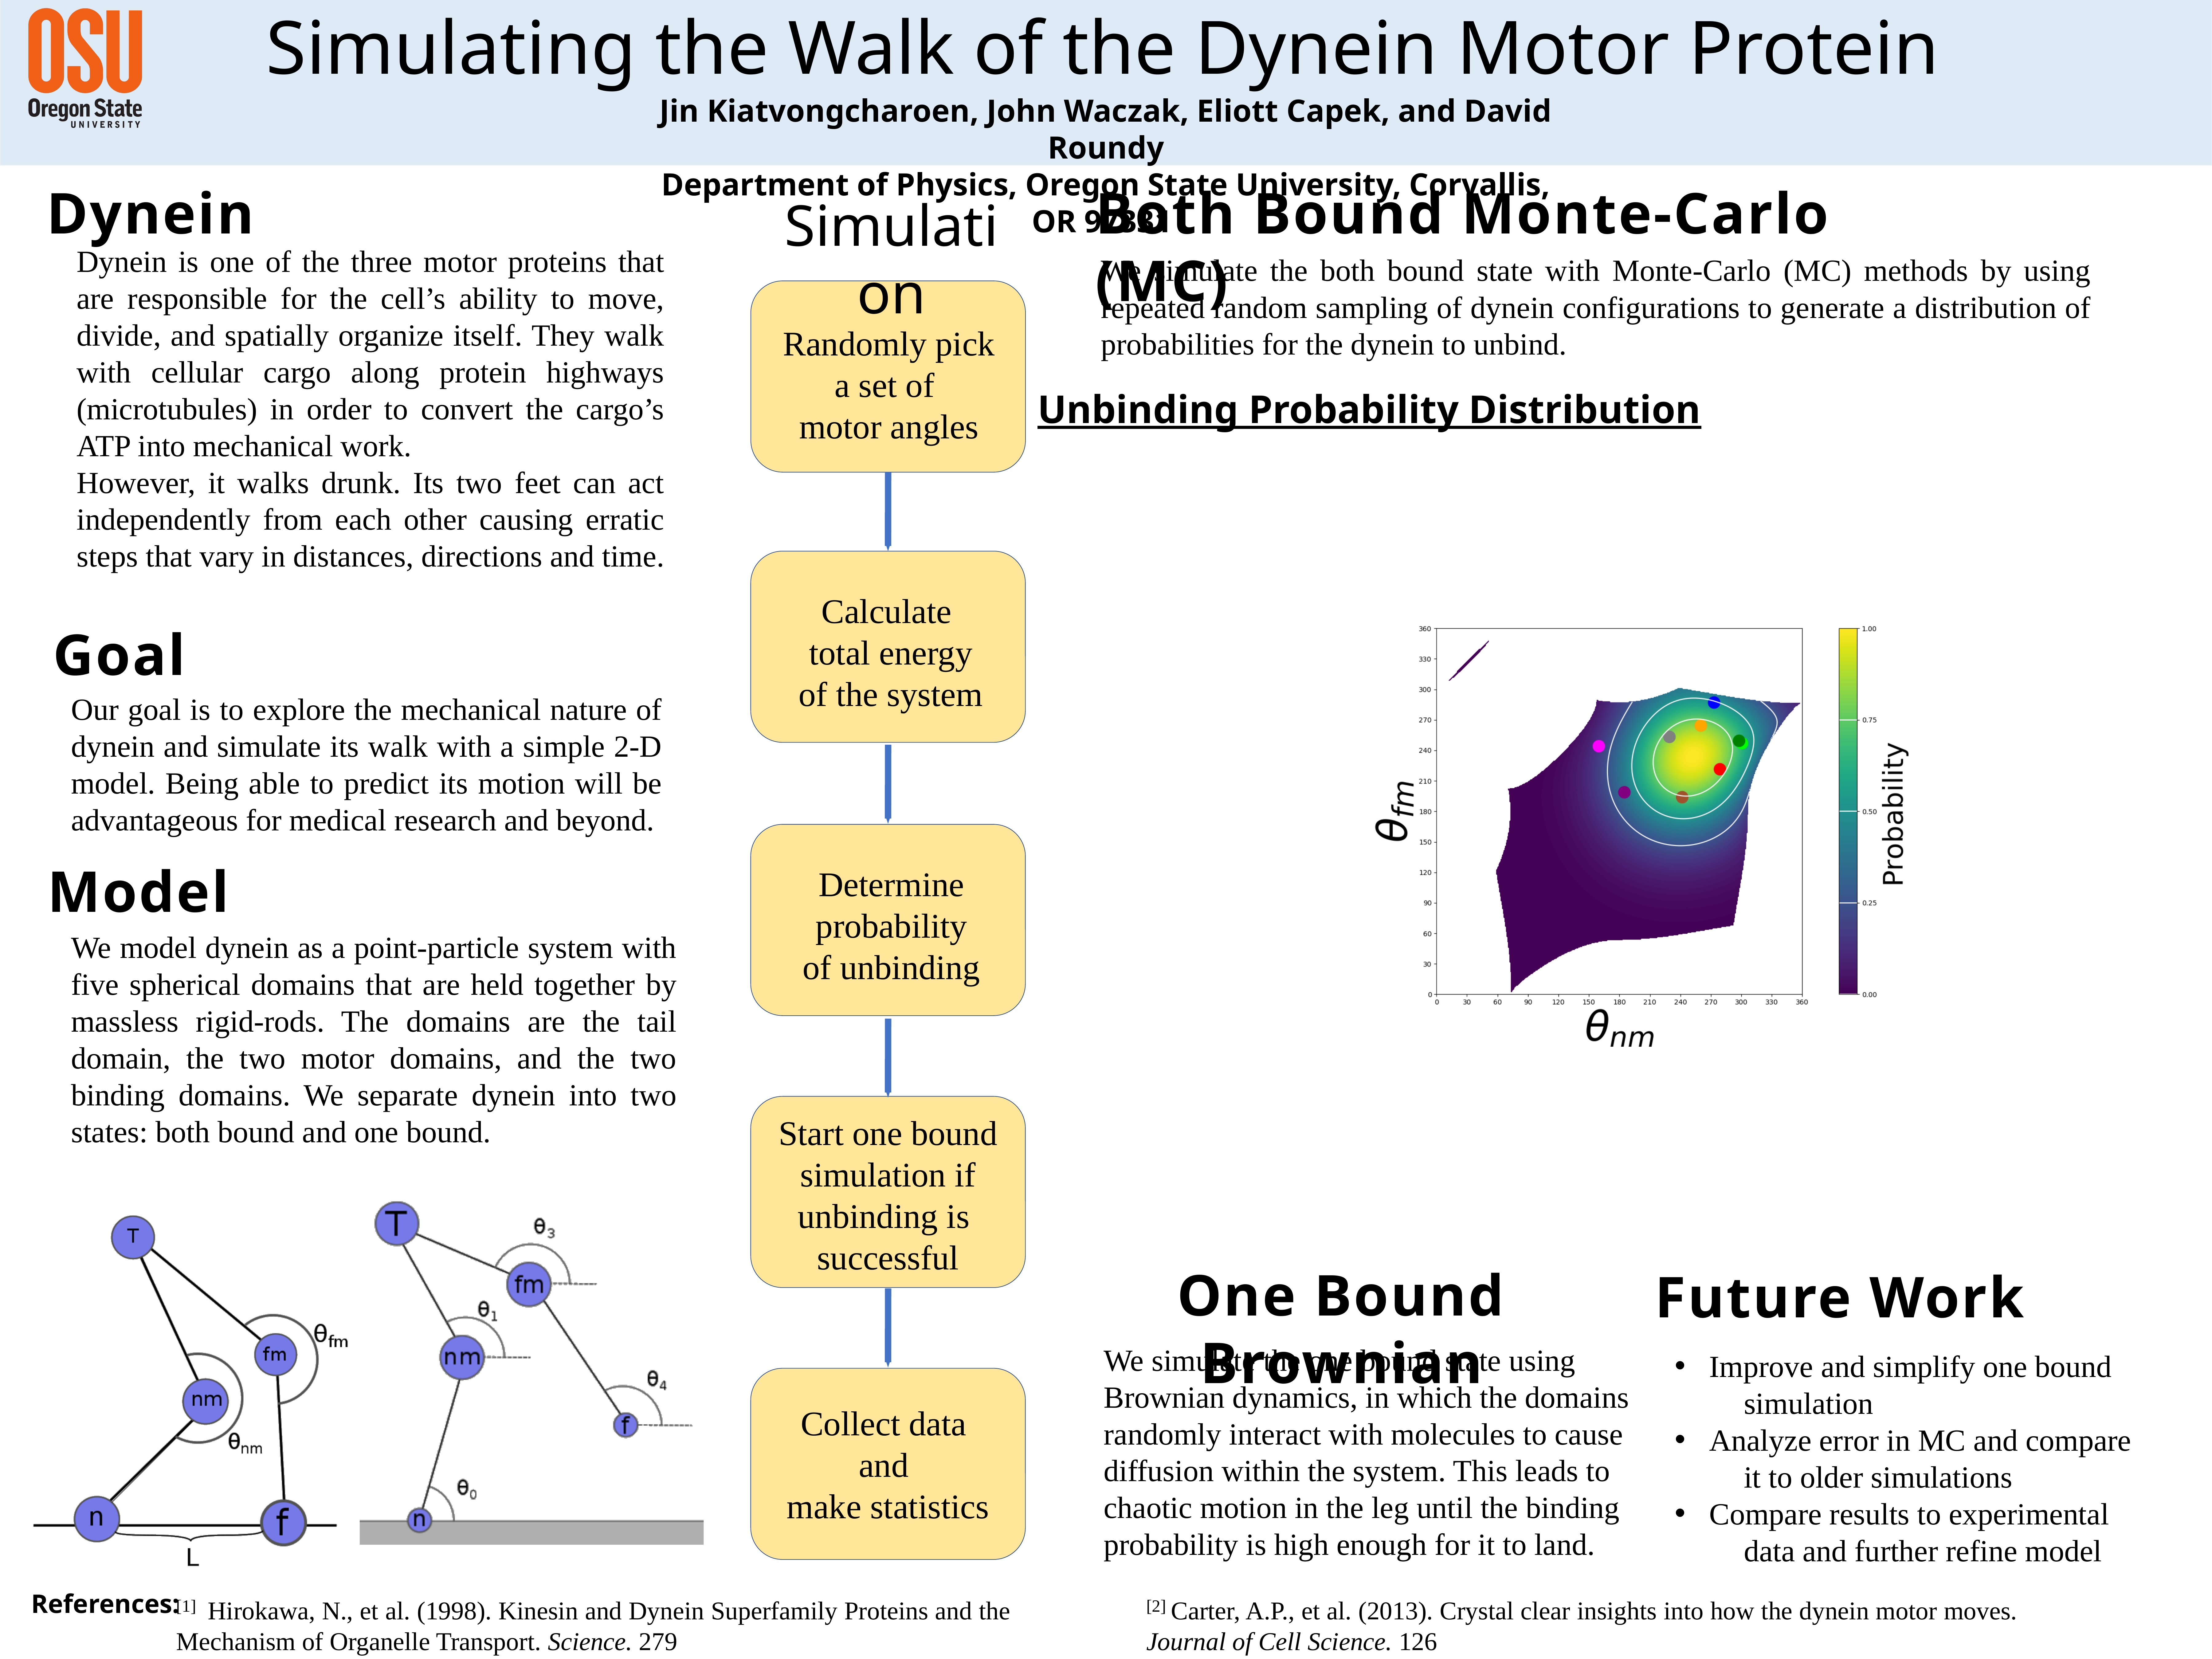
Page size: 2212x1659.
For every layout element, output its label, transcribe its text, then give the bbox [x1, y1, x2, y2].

text_box Improve and simplify one bound simulation Analyze error in MC and compare it to older simulations Compare results to experimental data and further refine model [1670, 1344, 2144, 1572]
picture [1369, 612, 1933, 1047]
picture [22, 5, 148, 131]
text_box References: [26, 1585, 1087, 1621]
text_box One Bound Brownian [1066, 1257, 1618, 1330]
text_box Unbinding Probability Distribution [1088, 382, 1651, 434]
text_box Start one bound simulation if unbinding is successful [771, 1108, 1006, 1276]
text_box [751, 281, 1026, 472]
text_box Randomly pick a set of motor angles [771, 319, 1007, 444]
text_box [751, 551, 1026, 743]
text_box Calculate total energy of the system [812, 586, 970, 700]
text_box Collect data and make statistics [771, 1398, 1006, 1529]
text_box Jin Kiatvongcharoen, John Waczak, Eliott Capek, and David Roundy Department of Physics, Oregon State University, Corvallis, OR 97331 [632, 89, 1580, 168]
text_box Future Work [1564, 1259, 2116, 1332]
text_box Goal [0, 616, 239, 689]
text_box [751, 1368, 1026, 1560]
text_box Dynein is one of the three motor proteins that are responsible for the cell’s ability to move, divide, and spatially organize itself. They walk with cellular cargo along protein highways (microtubules) in order to convert the cargo’s ATP into mechanical work. However, it walks drunk. Its two feet can act independently from each other causing erratic steps that vary in distances, directions and time. [72, 239, 673, 579]
text_box [0, 0, 632, 165]
text_box [2] Carter, A.P., et al. (2013). Crystal clear insights into how the dynein motor moves. Journal of Cell Science. 126 [1142, 1592, 2064, 1659]
text_box We simulate the both bound state with Monte-Carlo (MC) methods by using repeated random sampling of dynein configurations to generate a distribution of probabilities for the dynein to unbind. [1096, 248, 2140, 365]
text_box Simulating the Walk of the Dynein Motor Protein [15, 0, 2190, 92]
text_box Our goal is to explore the mechanical nature of dynein and simulate its walk with a simple 2-D model. Being able to predict its motion will be advantageous for medical research and beyond. [66, 687, 682, 841]
text_box We model dynein as a point-particle system with five spherical domains that are held together by massless rigid-rods. The domains are the tail domain, the two motor domains, and the two binding domains. We separate dynein into two states: both bound and one bound. [66, 925, 682, 1153]
text_box [1] Hirokawa, N., et al. (1998). Kinesin and Dynein Superfamily Proteins and the Mechanism of Organelle Transport. Science. 279 [172, 1591, 1094, 1658]
text_box Determine probability of unbinding [804, 859, 979, 981]
text_box [1580, 0, 2212, 165]
text_box Both Bound Monte-Carlo (MC) [1091, 175, 1900, 248]
text_box Simulation [763, 187, 1020, 260]
text_box We simulate the one bound state using Brownian dynamics, in which the domains randomly interact with molecules to cause diffusion within the system. This leads to chaotic motion in the leg until the binding probability is high enough for it to land. [1099, 1338, 1651, 1566]
text_box [751, 824, 1026, 1016]
picture [33, 1183, 704, 1575]
text_box Dynein [31, 175, 270, 248]
text_box Model [19, 853, 258, 927]
text_box [751, 1096, 1026, 1288]
